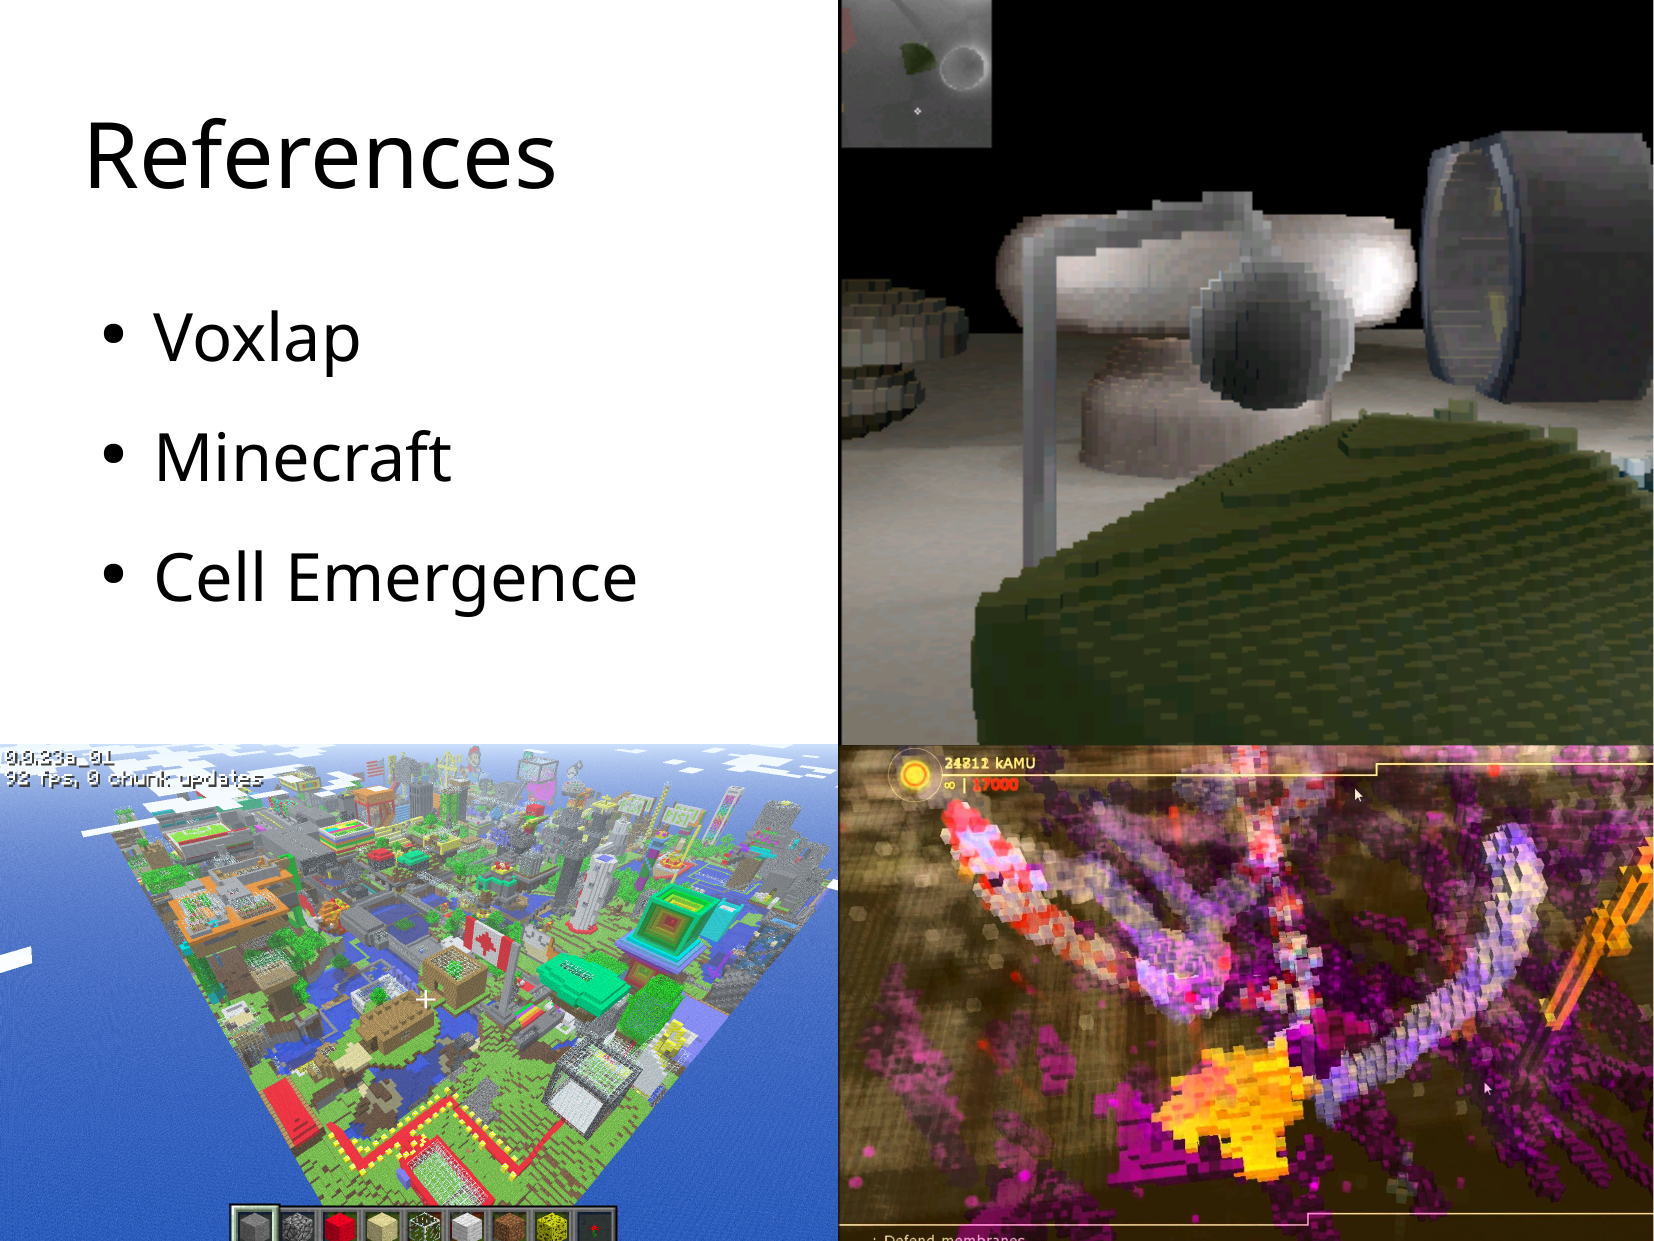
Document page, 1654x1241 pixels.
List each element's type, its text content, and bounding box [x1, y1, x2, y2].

list Voxlap Minecraft Cell Emergence [82, 290, 838, 744]
title References [82, 49, 838, 257]
picture [0, 0, 1654, 1241]
